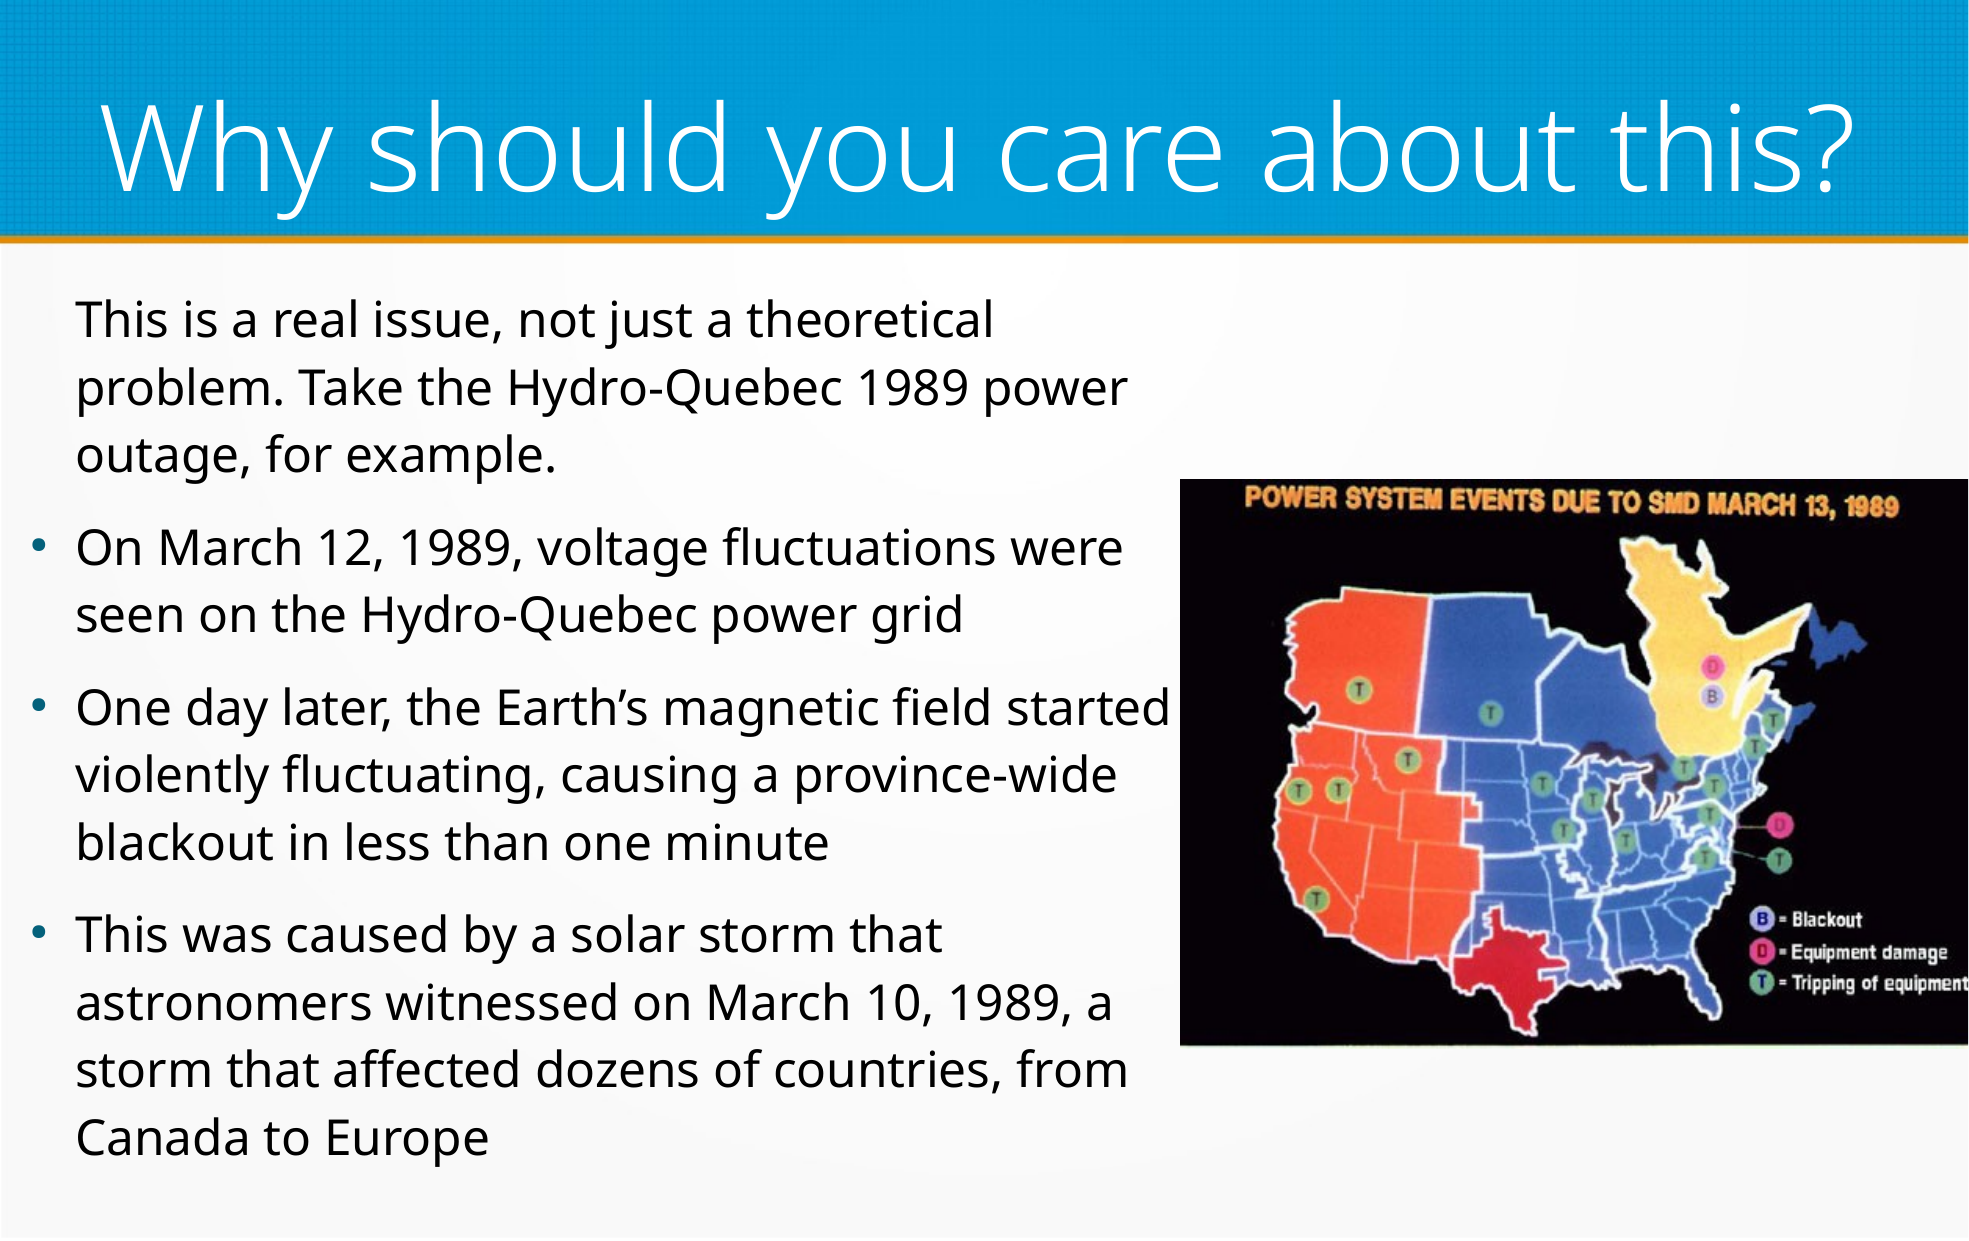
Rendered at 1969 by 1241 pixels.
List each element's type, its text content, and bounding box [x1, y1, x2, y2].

picture [0, 233, 1969, 1241]
list This is a real issue, not just a theoretical problem. Take the Hydro-Quebec 1989 power outage, for example. On March 12, 1989, voltage fluctuations were seen on the Hydro-Quebec power grid One day later, the Earth’s magnetic field started violently fluctuating, causing a province-wide blackout in less than one minute This was caused by a solar storm that astronomers witnessed on March 10, 1989, a storm that affected dozens of countries, from Canada to Europe [15, 285, 1181, 1216]
title Why should you care about this? [98, 19, 1870, 227]
